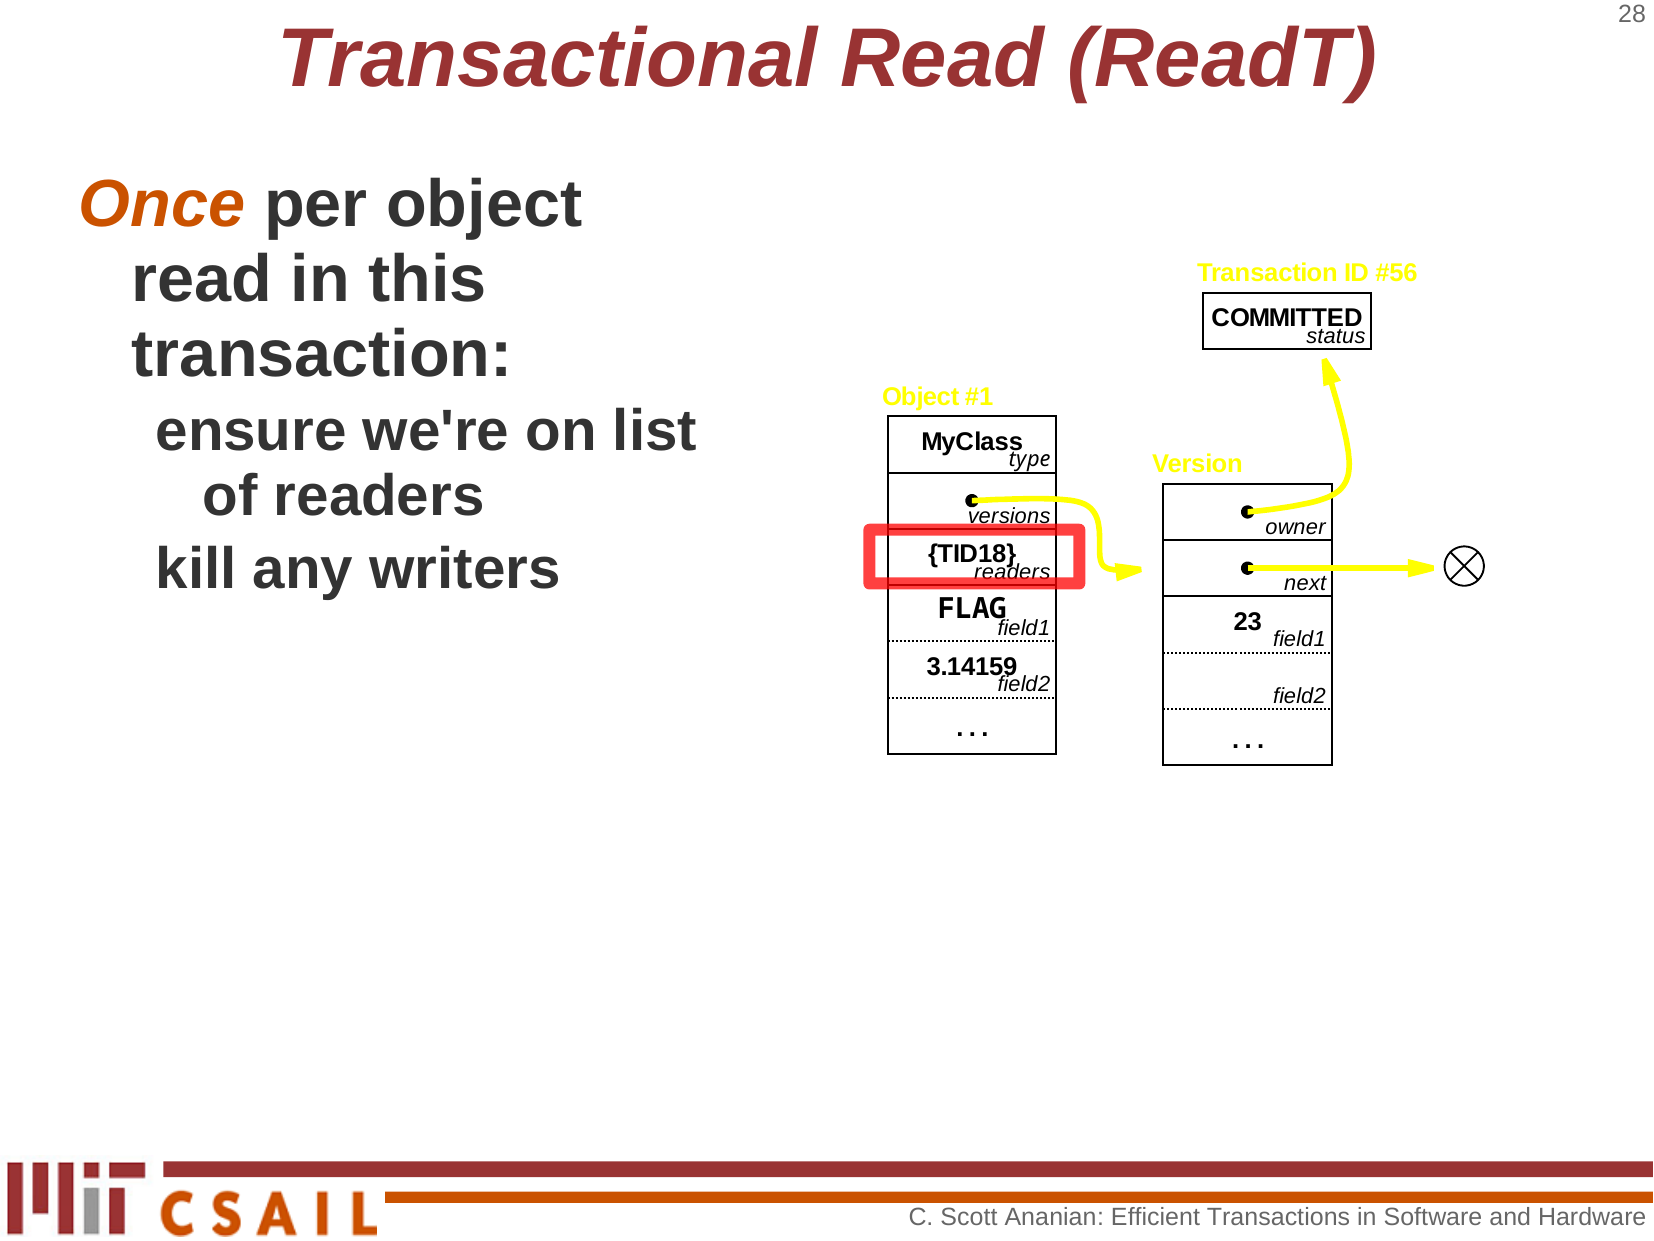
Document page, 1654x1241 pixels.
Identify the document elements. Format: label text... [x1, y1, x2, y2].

list Once per object read in this transaction: ensure we're on list of readers kill any writers [61, 166, 726, 1147]
picture [819, 202, 1564, 834]
title Transactional Read (ReadT) [121, 0, 1534, 115]
picture [0, 1155, 377, 1237]
